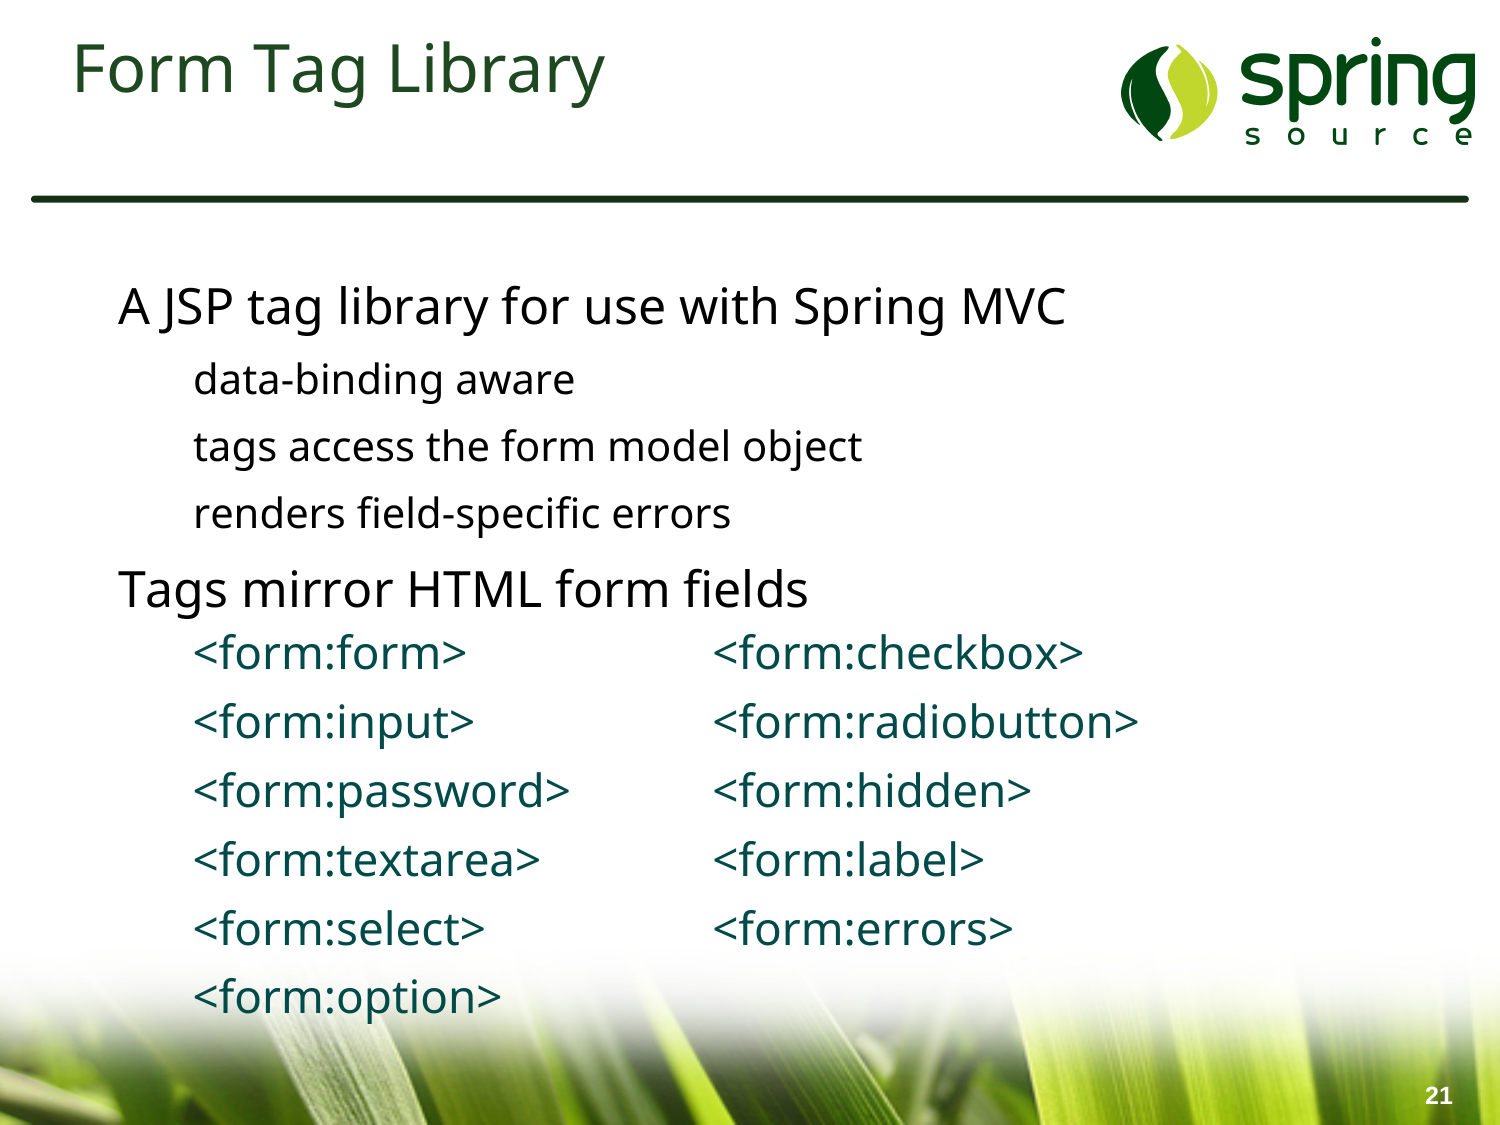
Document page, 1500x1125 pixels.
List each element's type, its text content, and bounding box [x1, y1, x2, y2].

list A JSP tag library for use with Spring MVC data-binding aware tags access the form model object renders field-specific errors Tags mirror HTML form fields [103, 263, 1394, 926]
picture [1121, 37, 1475, 145]
picture [241, 1001, 255, 1010]
list <form:checkbox> <form:radiobutton> <form:hidden> <form:label> <form:errors> [697, 617, 1305, 995]
title Form Tag Library [56, 13, 1089, 176]
picture [0, 944, 1500, 1125]
picture [343, 1001, 357, 1010]
picture [427, 1001, 441, 1010]
picture [371, 1001, 384, 1010]
list <form:form> <form:input> <form:password> <form:textarea> <form:select> <form:option> [177, 617, 785, 1001]
